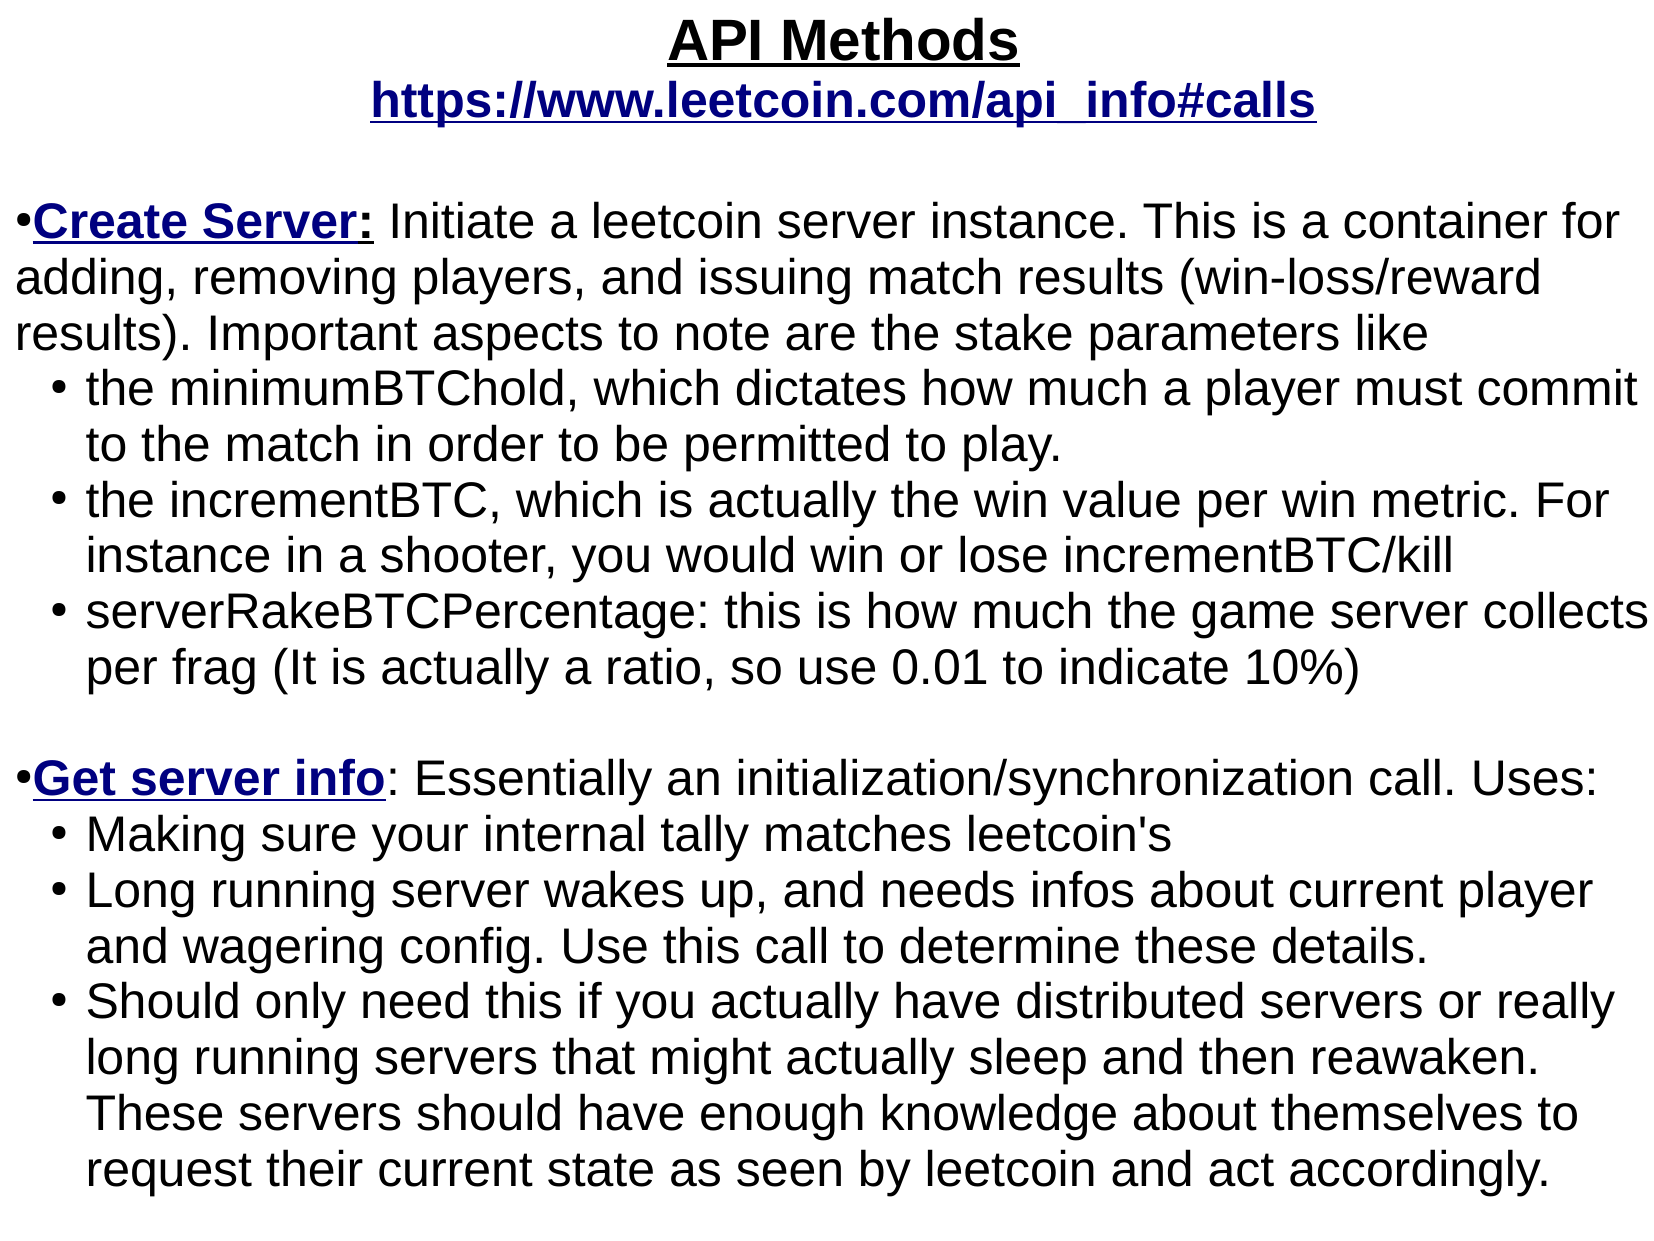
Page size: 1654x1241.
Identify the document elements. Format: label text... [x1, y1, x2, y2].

text_box API Methods https://www.leetcoin.com/api_info#calls Create Server: Initiate a leetcoin server instance. This is a container for adding, removing players, and issuing match results (win-loss/reward results). Important aspects to note are the stake parameters like the minimumBTChold, which dictates how much a player must commit to the match in order to be permitted to play. the incrementBTC, which is actually the win value per win metric. For instance in a shooter, you would win or lose incrementBTC/kill serverRakeBTCPercentage: this is how much the game server collects per frag (It is actually a ratio, so use 0.01 to indicate 10%) Get server info: Essentially an initialization/synchronization call. Uses: Making sure your internal tally matches leetcoin's Long running server wakes up, and needs infos about current player and wagering config. Use this call to determine these details. Should only need this if you actually have distributed servers or really long running servers that might actually sleep and then reawaken. These servers should have enough knowledge about themselves to request their current state as seen by leetcoin and act accordingly. [0, 0, 1654, 1205]
